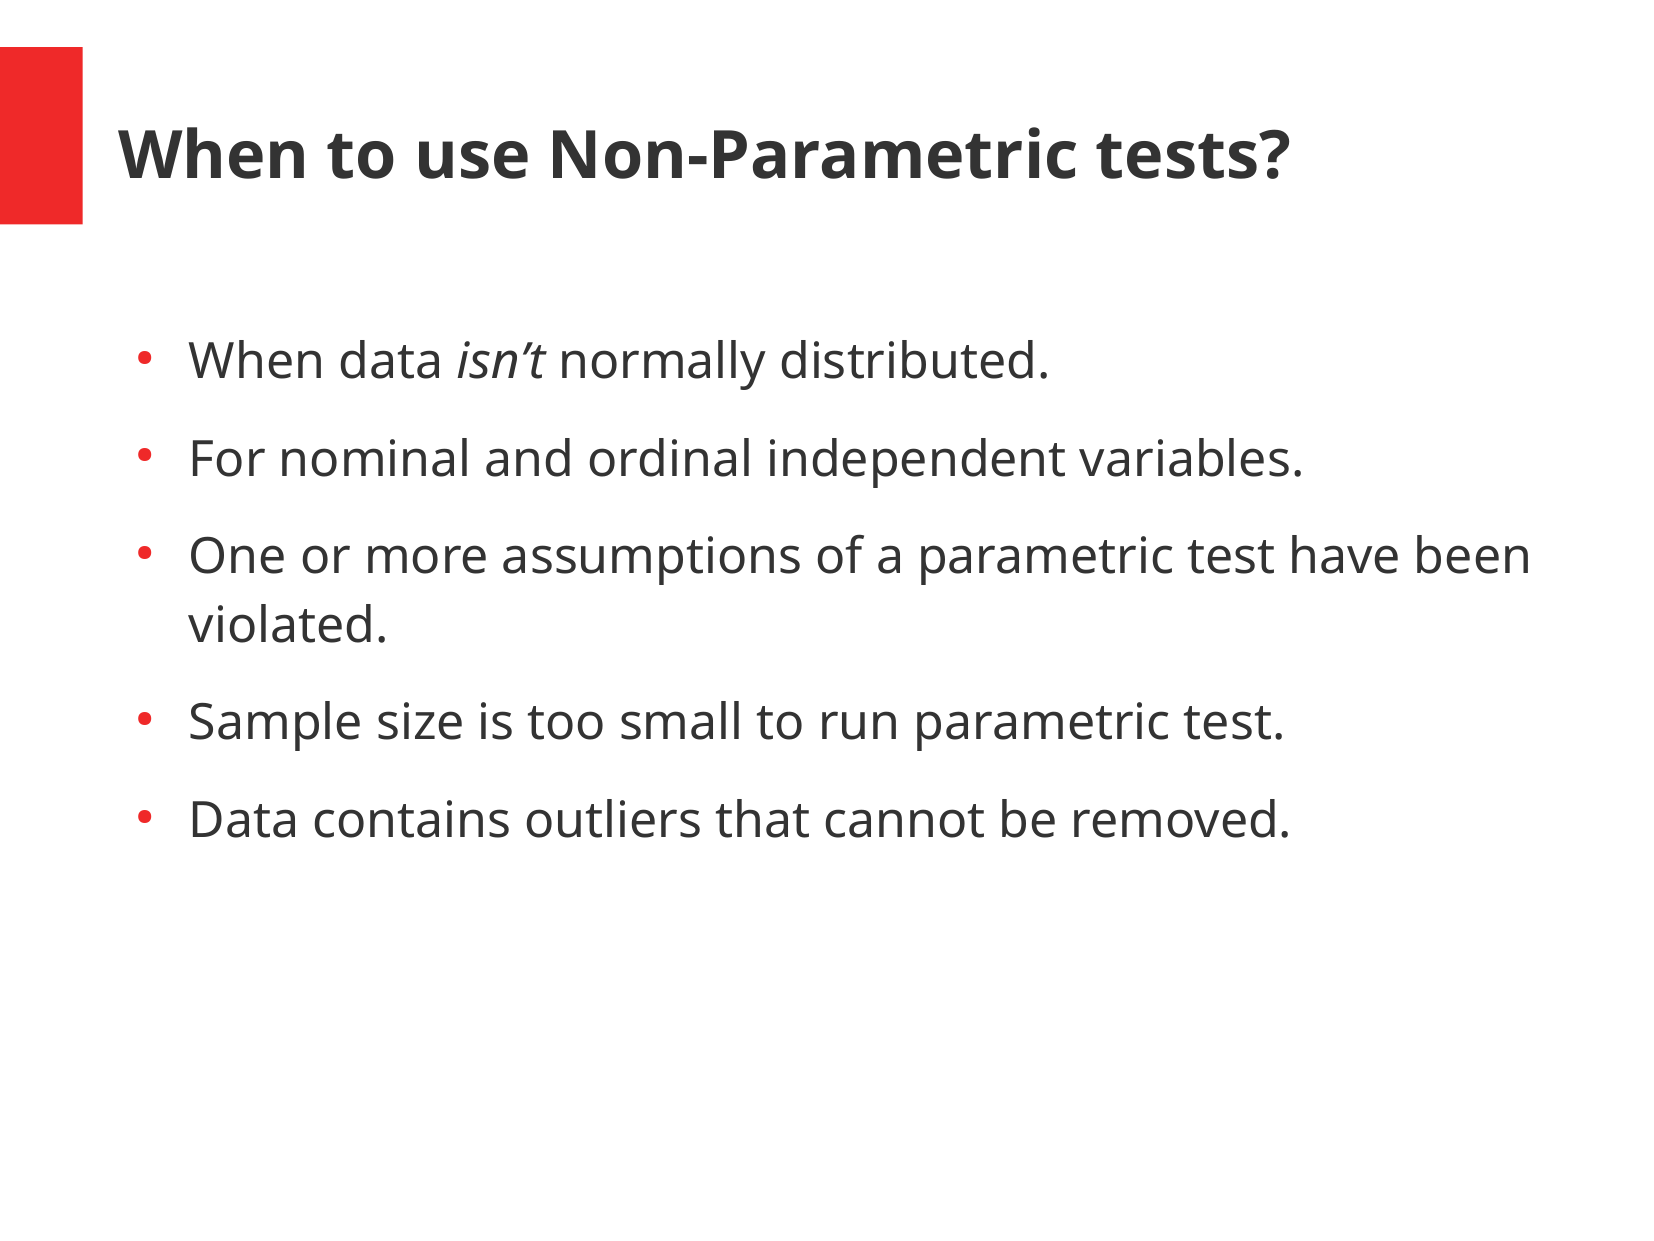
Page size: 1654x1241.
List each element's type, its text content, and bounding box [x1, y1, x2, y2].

list When data isn’t normally distributed. For nominal and ordinal independent variables. One or more assumptions of a parametric test have been violated. Sample size is too small to run parametric test. Data contains outliers that cannot be removed. [118, 324, 1536, 1074]
title When to use Non-Parametric tests? [118, 49, 1571, 257]
